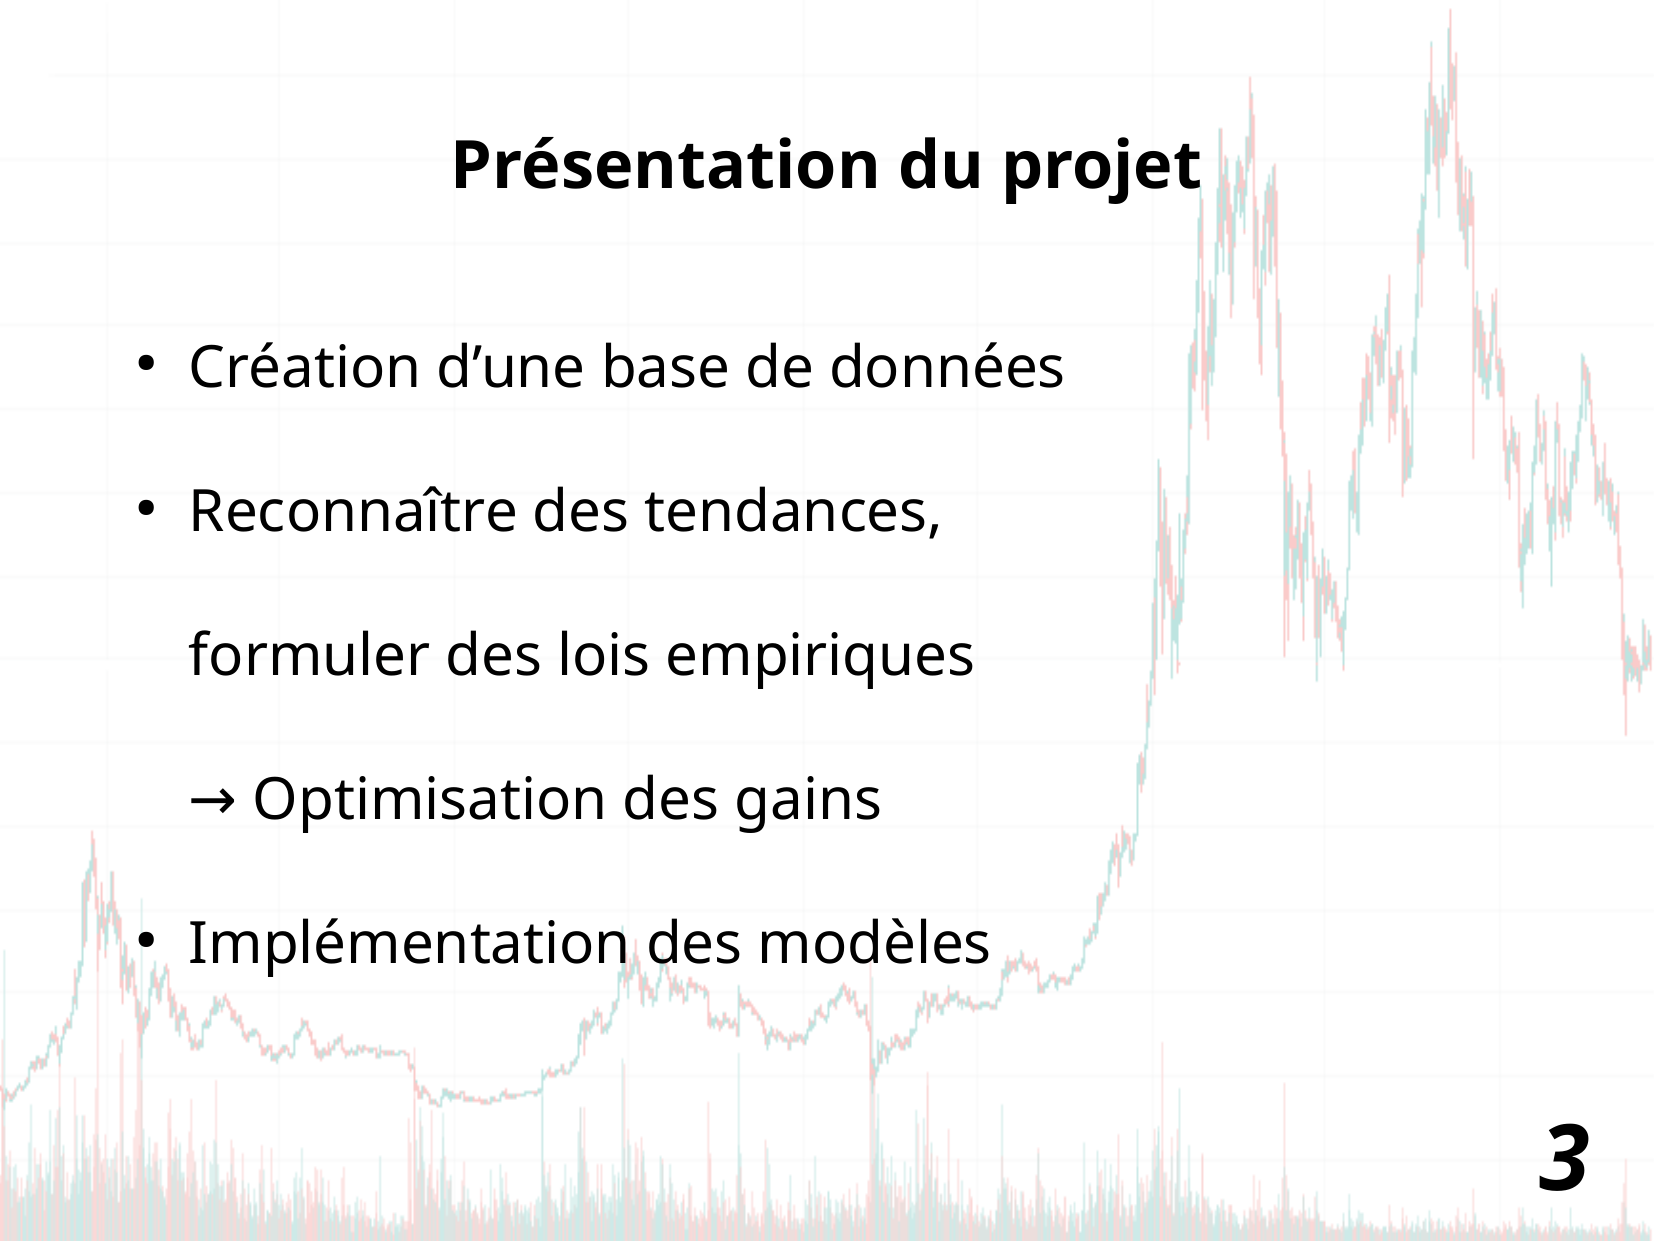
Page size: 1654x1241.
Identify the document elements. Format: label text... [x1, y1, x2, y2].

text_box 3 [1476, 1085, 1654, 1241]
list Création d’une base de données Reconnaître des tendances, formuler des lois empiriques → Optimisation des gains Implémentation des modèles [118, 324, 1607, 1133]
title Présentation du projet [82, 59, 1571, 267]
picture [0, 0, 1654, 1241]
